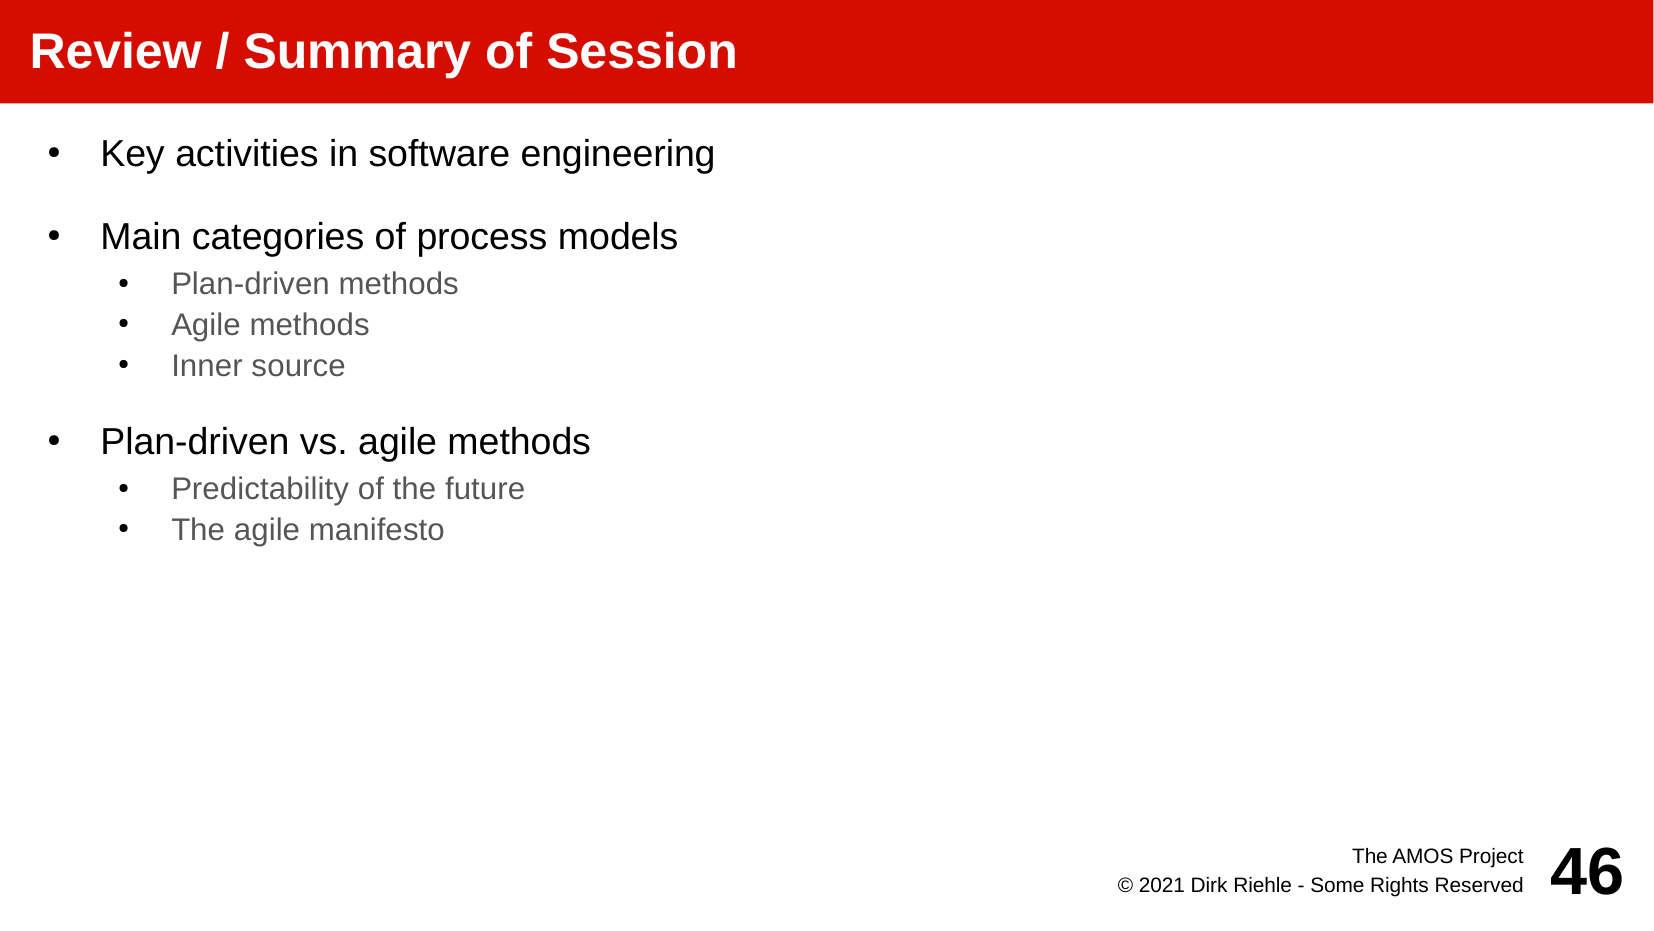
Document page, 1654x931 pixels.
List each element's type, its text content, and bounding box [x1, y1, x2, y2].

title Review / Summary of Session [0, 0, 1654, 104]
list Key activities in software engineering Main categories of process models Plan-driven methods Agile methods Inner source Plan-driven vs. agile methods Predictability of the future The agile manifesto [29, 132, 1625, 813]
